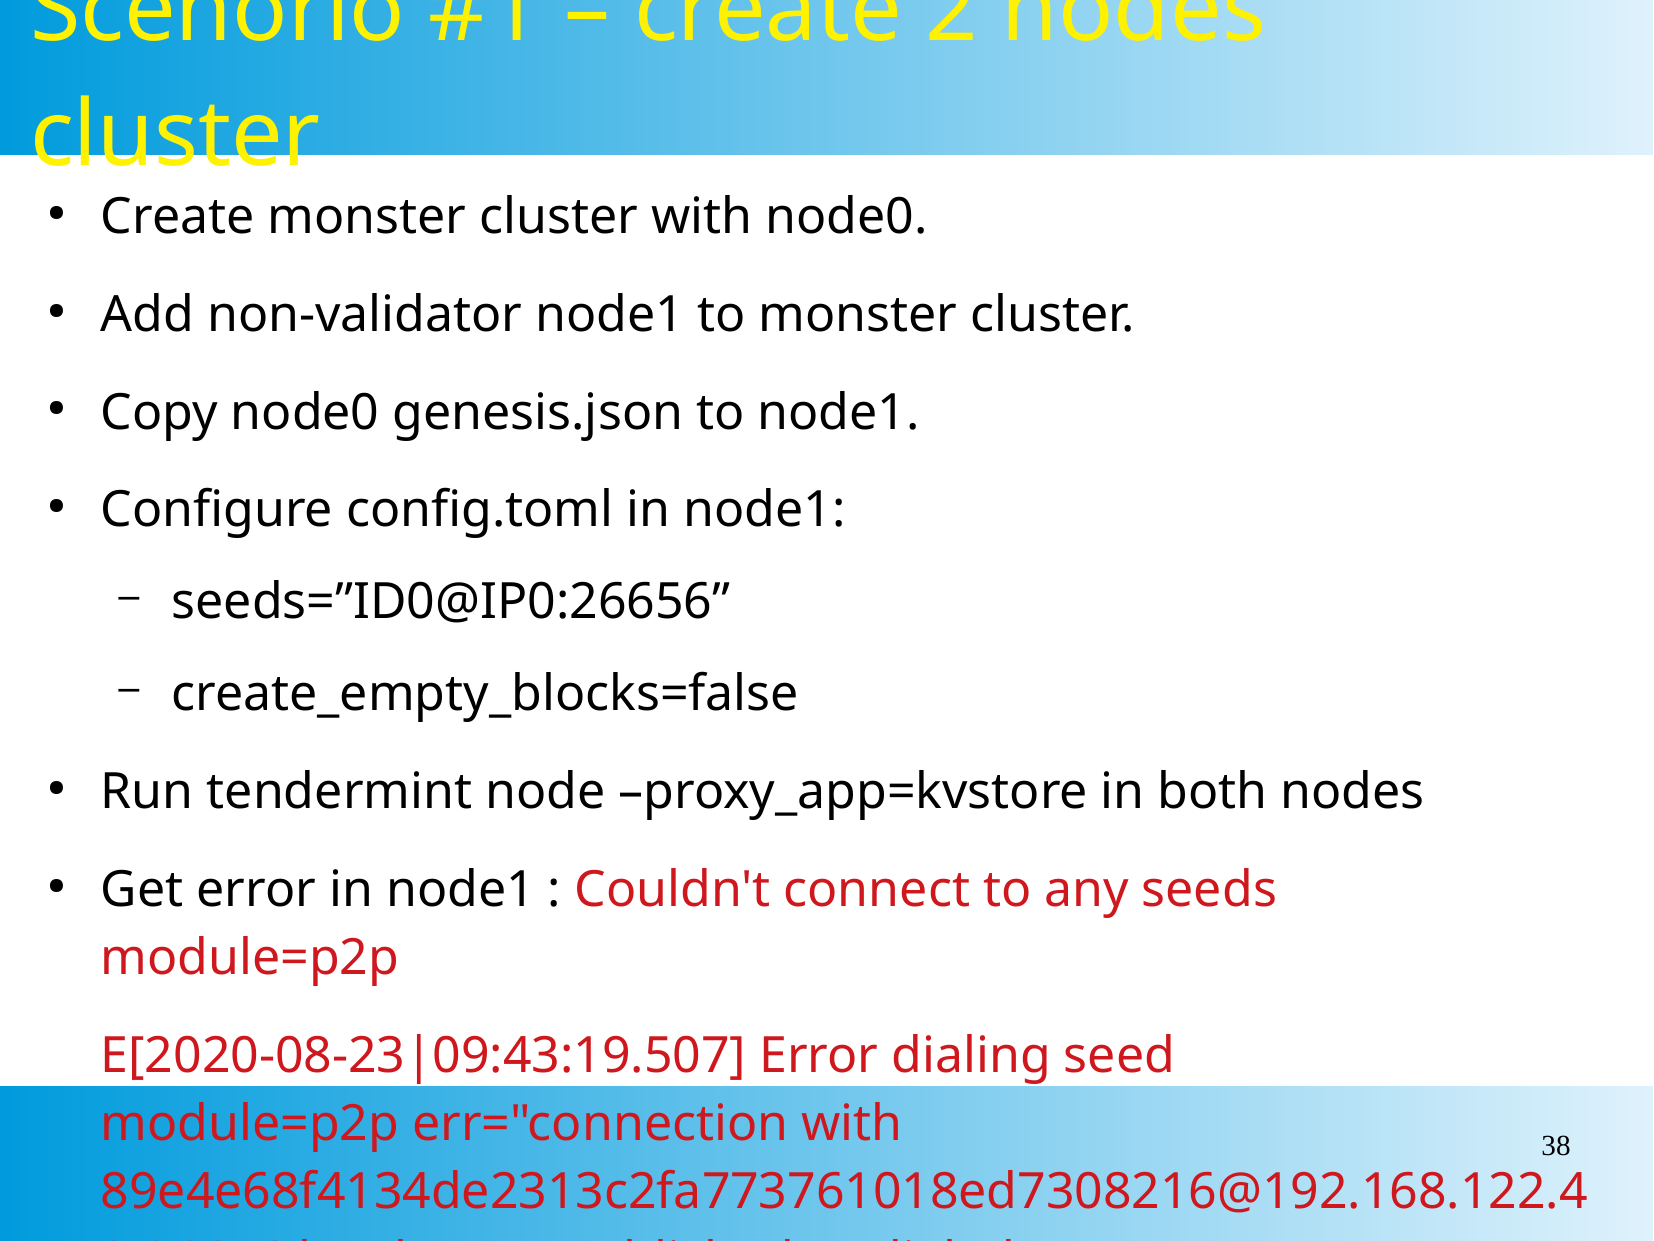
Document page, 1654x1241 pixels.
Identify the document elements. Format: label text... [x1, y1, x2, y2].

picture [138, 0, 142, 11]
picture [138, 1176, 142, 1191]
list Create monster cluster with node0. Add non-validator node1 to monster cluster. Copy node0 genesis.json to node1. Configure config.toml in node1: seeds=”ID0@IP0:26656” create_empty_blocks=false Run tendermint node –proxy_app=kvstore in both nodes Get error in node1 : Couldn't connect to any seeds module=p2p E[2020-08-23|09:43:19.507] Error dialing seed module=p2p err="connection with 89e4e68f4134de2313c2fa773761018ed7308216@192.168.122.42:26656 has been established or dialed" seed=89e4e68f4134de2313c2fa773761018ed7308216@192.168.122.42:26656 [30, 180, 1606, 1066]
title Scenorio #1 – create 2 nodes cluster [30, 15, 1519, 121]
